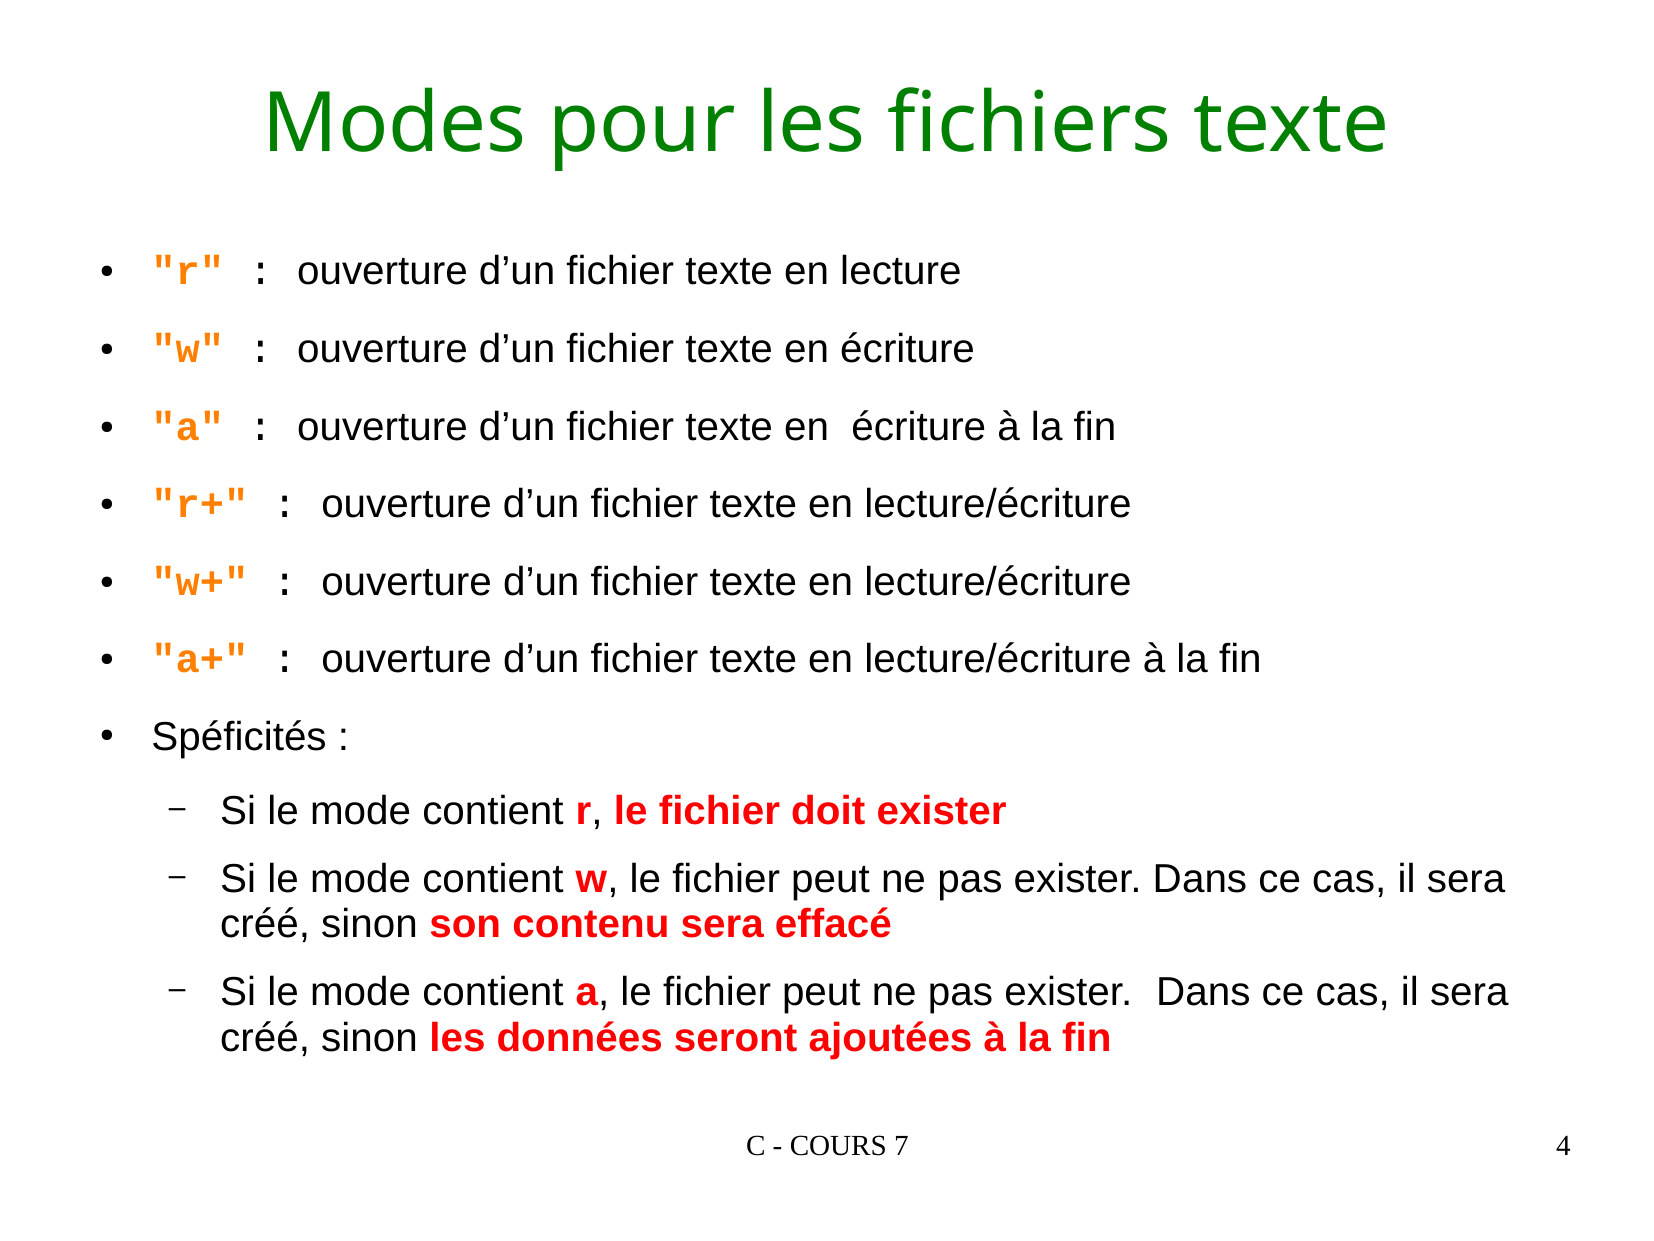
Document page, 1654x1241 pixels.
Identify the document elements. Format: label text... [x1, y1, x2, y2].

title Modes pour les fichiers texte [82, 49, 1571, 189]
list "r" : ouverture d’un fichier texte en lecture "w" : ouverture d’un fichier texte en écriture "a" : ouverture d’un fichier texte en écriture à la fin "r+" : ouverture d’un fichier texte en lecture/écriture "w+" : ouverture d’un fichier texte en lecture/écriture "a+" : ouverture d’un fichier texte en lecture/écriture à la fin Spéficités : Si le mode contient r, le fichier doit exister Si le mode contient w, le fichier peut ne pas exister. Dans ce cas, il sera créé, sinon son contenu sera effacé Si le mode contient a, le fichier peut ne pas exister. Dans ce cas, il sera créé, sinon les données seront ajoutées à la fin [82, 248, 1571, 1063]
